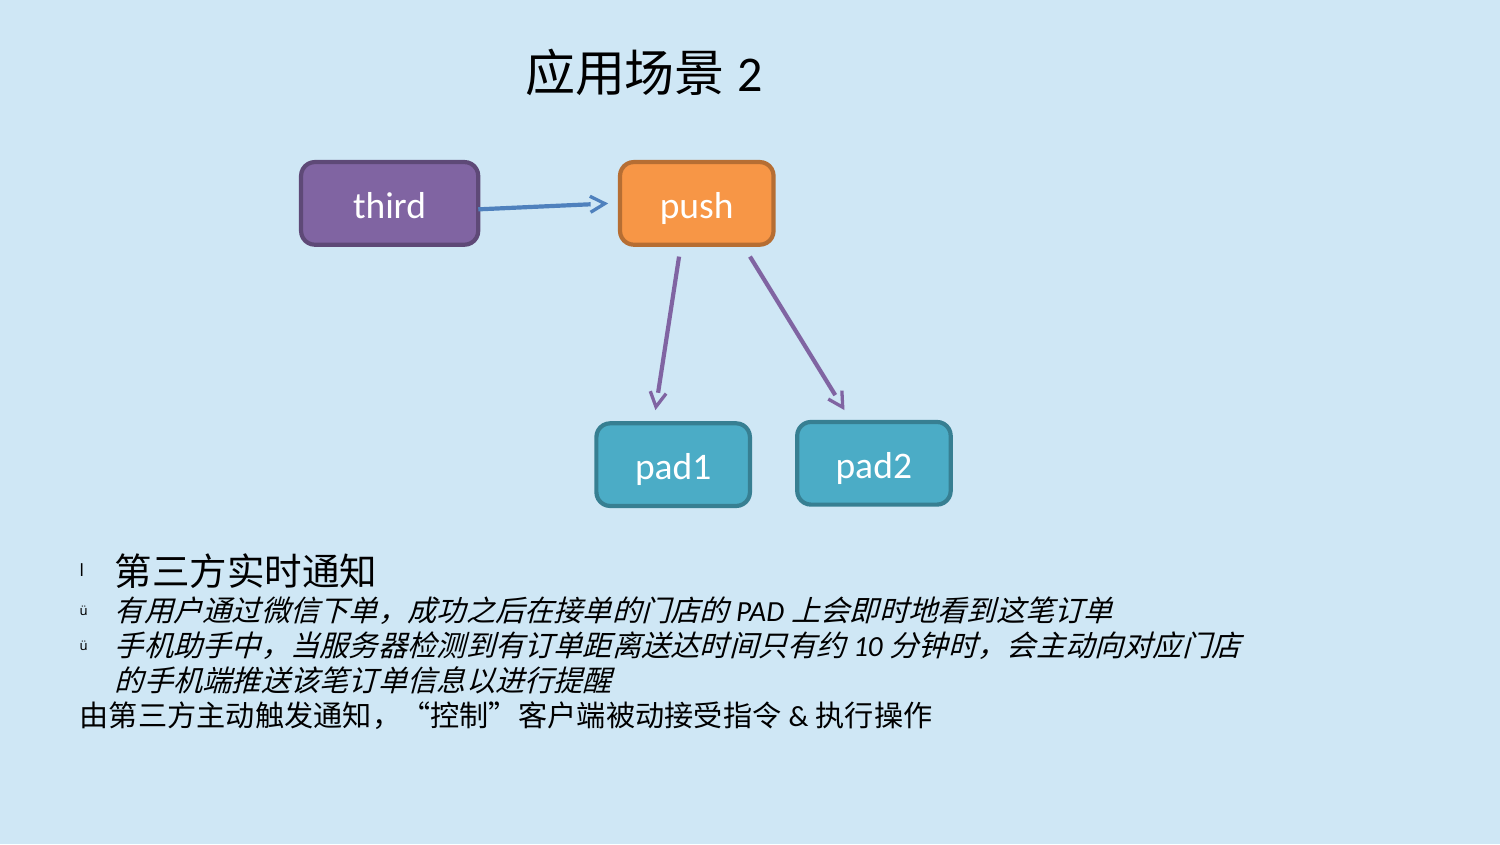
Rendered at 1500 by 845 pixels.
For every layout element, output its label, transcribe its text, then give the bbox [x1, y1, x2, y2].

text_box pad1 [596, 423, 750, 506]
text_box 第三方实时通知 有用户通过微信下单，成功之后在接单的门店的PAD上会即时地看到这笔订单 手机助手中，当服务器检测到有订单距离送达时间只有约10分钟时，会主动向对应门店的手机端推送该笔订单信息以进行提醒 由第三方主动触发通知，“控制”客户端被动接受指令&执行操作 [64, 540, 1270, 740]
text_box pad2 [797, 421, 951, 505]
title 应用场景2 [135, 33, 1152, 103]
text_box third [301, 162, 479, 245]
text_box push [620, 162, 774, 245]
